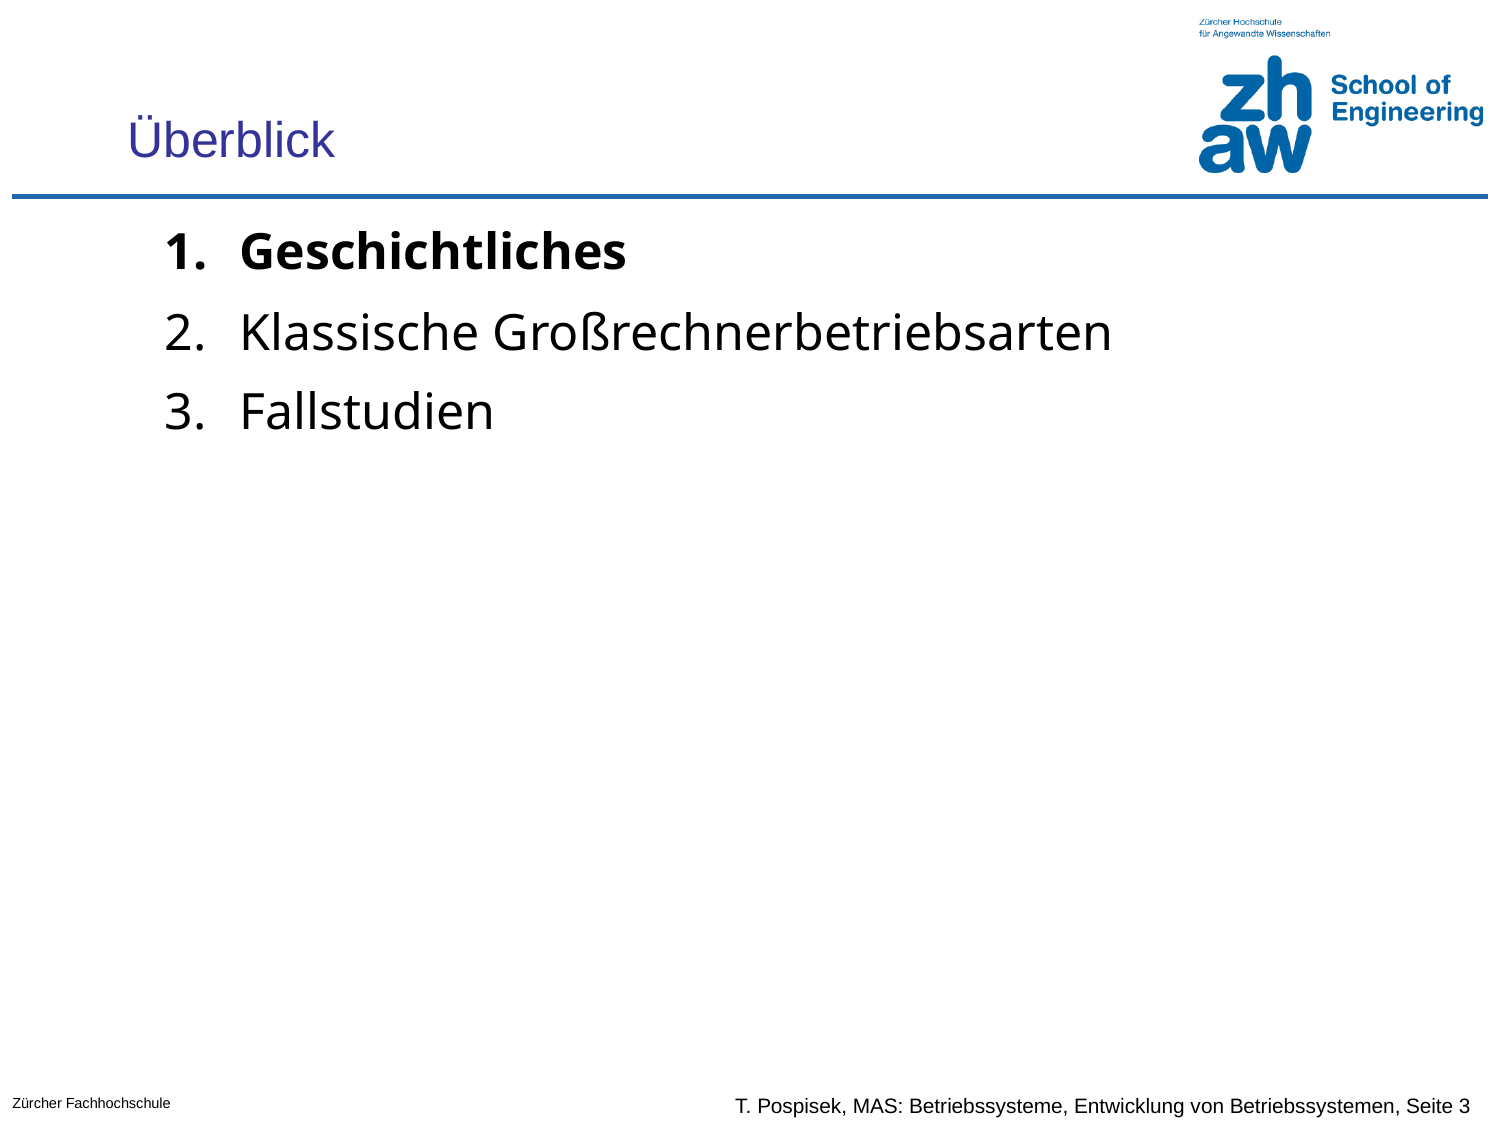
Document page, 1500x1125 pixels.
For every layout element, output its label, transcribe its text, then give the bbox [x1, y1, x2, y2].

title Überblick [112, 50, 1391, 175]
text_box Geschichtliches Klassische Großrechnerbetriebsarten Fallstudien [149, 212, 1363, 988]
picture [1199, 19, 1483, 173]
